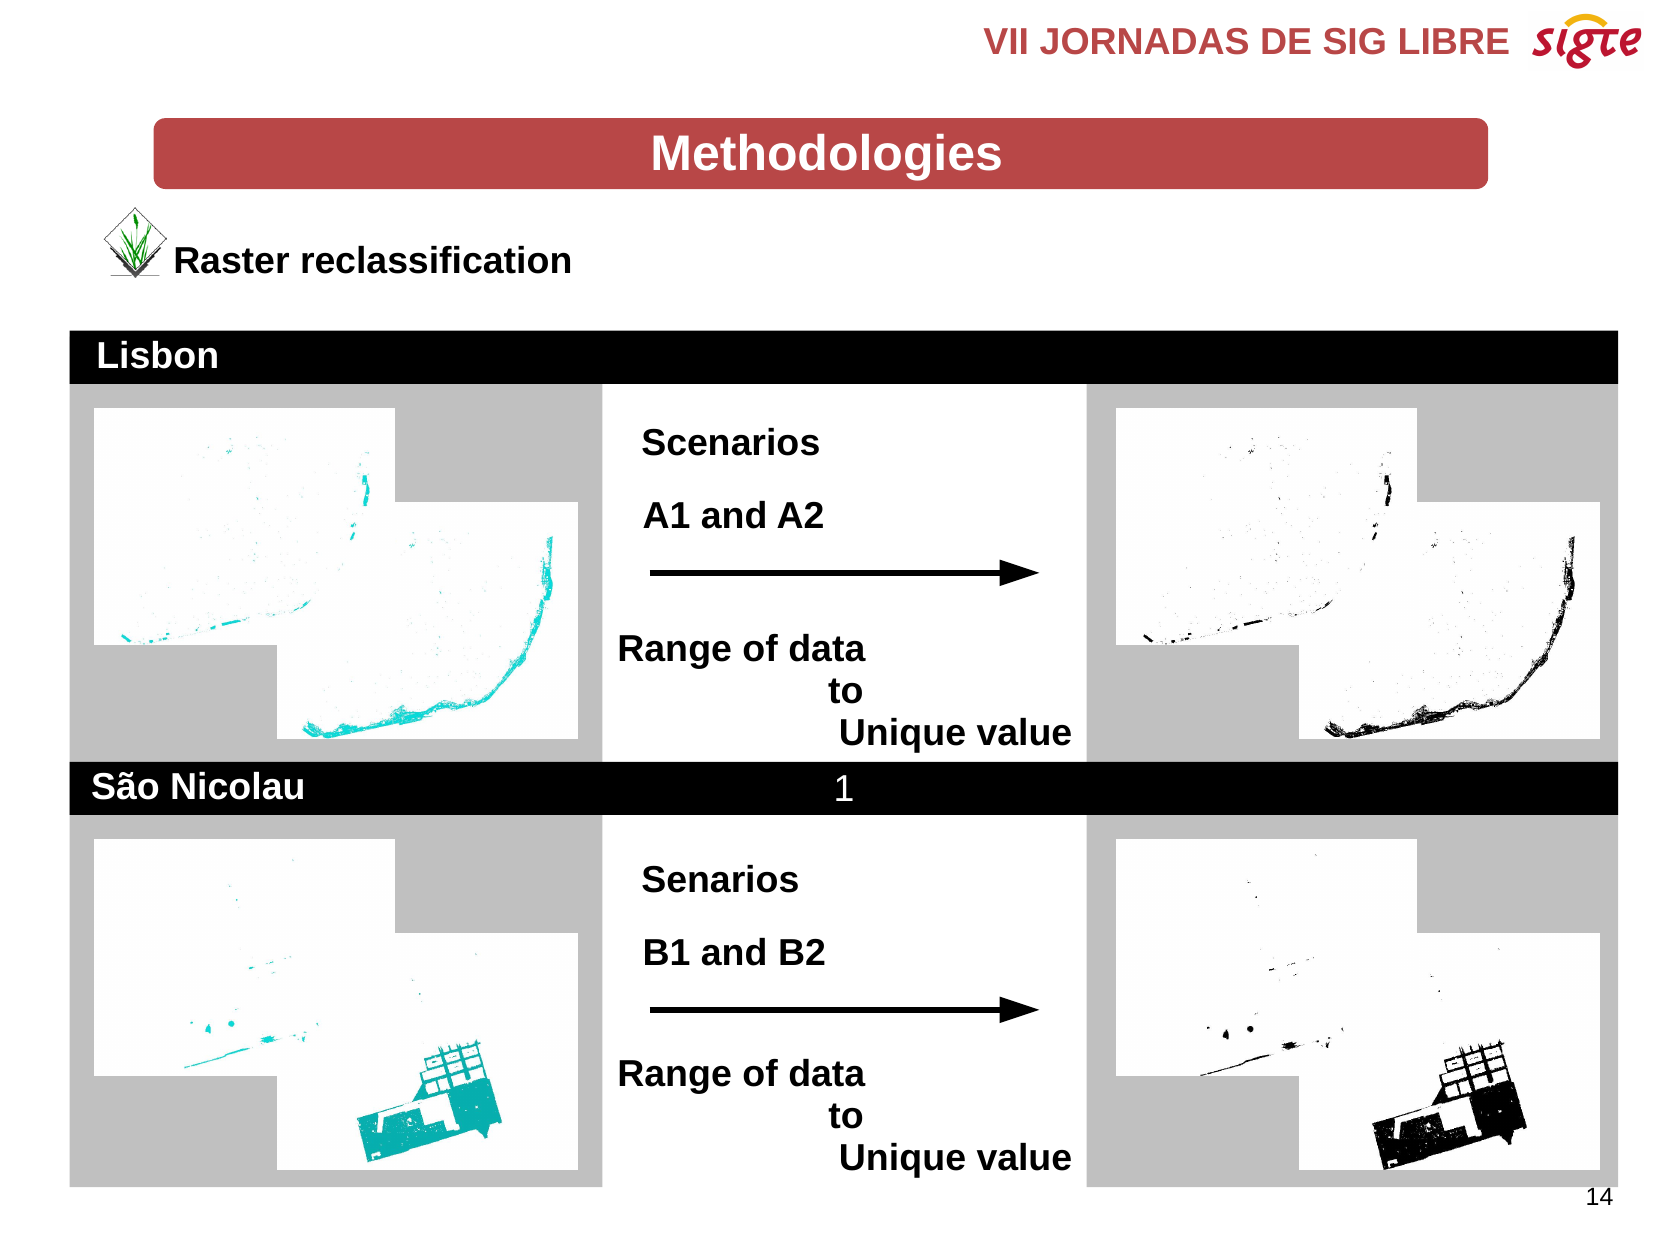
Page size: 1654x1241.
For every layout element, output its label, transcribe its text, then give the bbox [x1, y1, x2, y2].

text_box Scenarios [626, 414, 836, 473]
text_box Range of data to Unique value [602, 620, 1087, 765]
text_box Raster reclassification [173, 239, 727, 297]
picture [1116, 408, 1600, 739]
text_box VII JORNADAS DE SIG LIBRE [968, 12, 1524, 71]
text_box Senarios [626, 851, 815, 910]
picture [94, 839, 578, 1170]
picture [98, 206, 170, 278]
text_box 14 [1570, 1175, 1629, 1219]
text_box 1 [321, 761, 1619, 815]
text_box São Nicolau [76, 758, 321, 817]
picture [94, 408, 578, 739]
text_box B1 and B2 [627, 924, 841, 983]
text_box [69, 815, 603, 1188]
picture [1528, 11, 1644, 71]
text_box A1 and A2 [627, 487, 838, 546]
title Methodologies [82, 49, 1571, 257]
text_box [69, 330, 1619, 761]
text_box Range of data to Unique value [602, 1045, 1087, 1190]
text_box [1086, 815, 1619, 1188]
picture [1116, 839, 1600, 1170]
text_box Lisbon [81, 327, 235, 386]
text_box 1 [69, 761, 76, 815]
